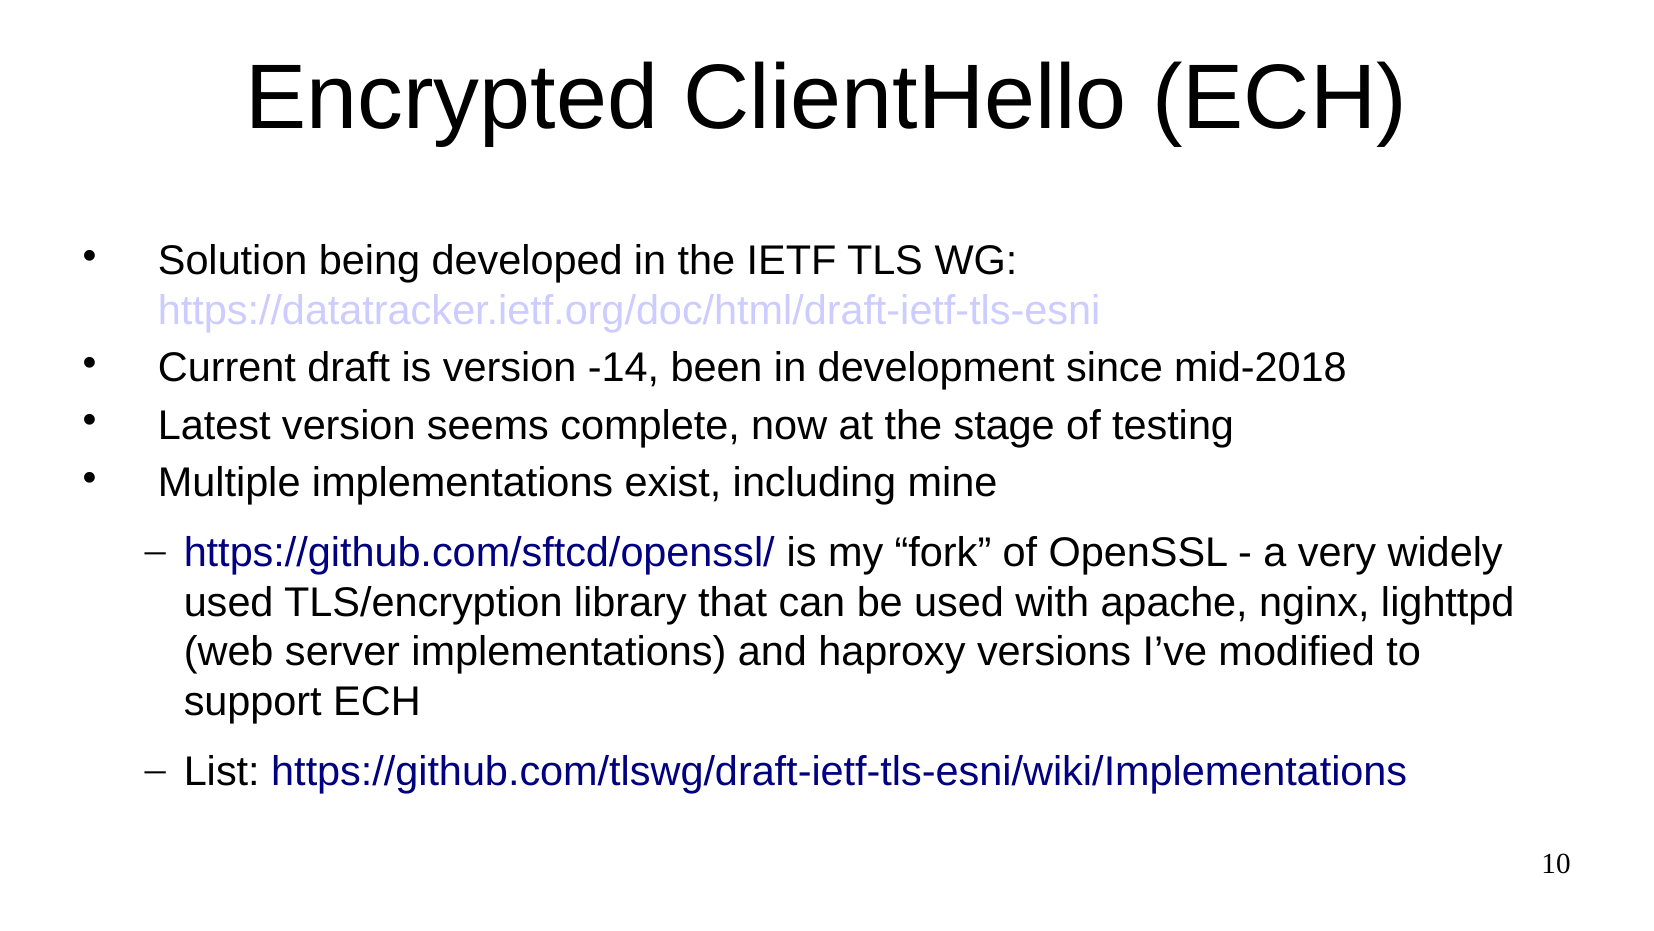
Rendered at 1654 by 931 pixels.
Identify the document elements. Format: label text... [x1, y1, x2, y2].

title Encrypted ClientHello (ECH) [82, 36, 1571, 175]
list Solution being developed in the IETF TLS WG: https://datatracker.ietf.org/doc/html/draft-ietf-tls-esni Current draft is version -14, been in development since mid-2018 Latest version seems complete, now at the stage of testing Multiple implementations exist, including mine https://github.com/sftcd/openssl/ is my “fork” of OpenSSL - a very widely used TLS/encryption library that can be used with apache, nginx, lighttpd (web server implementations) and haproxy versions I’ve modified to support ECH List: https://github.com/tlswg/draft-ietf-tls-esni/wiki/Implementations [82, 175, 1571, 808]
